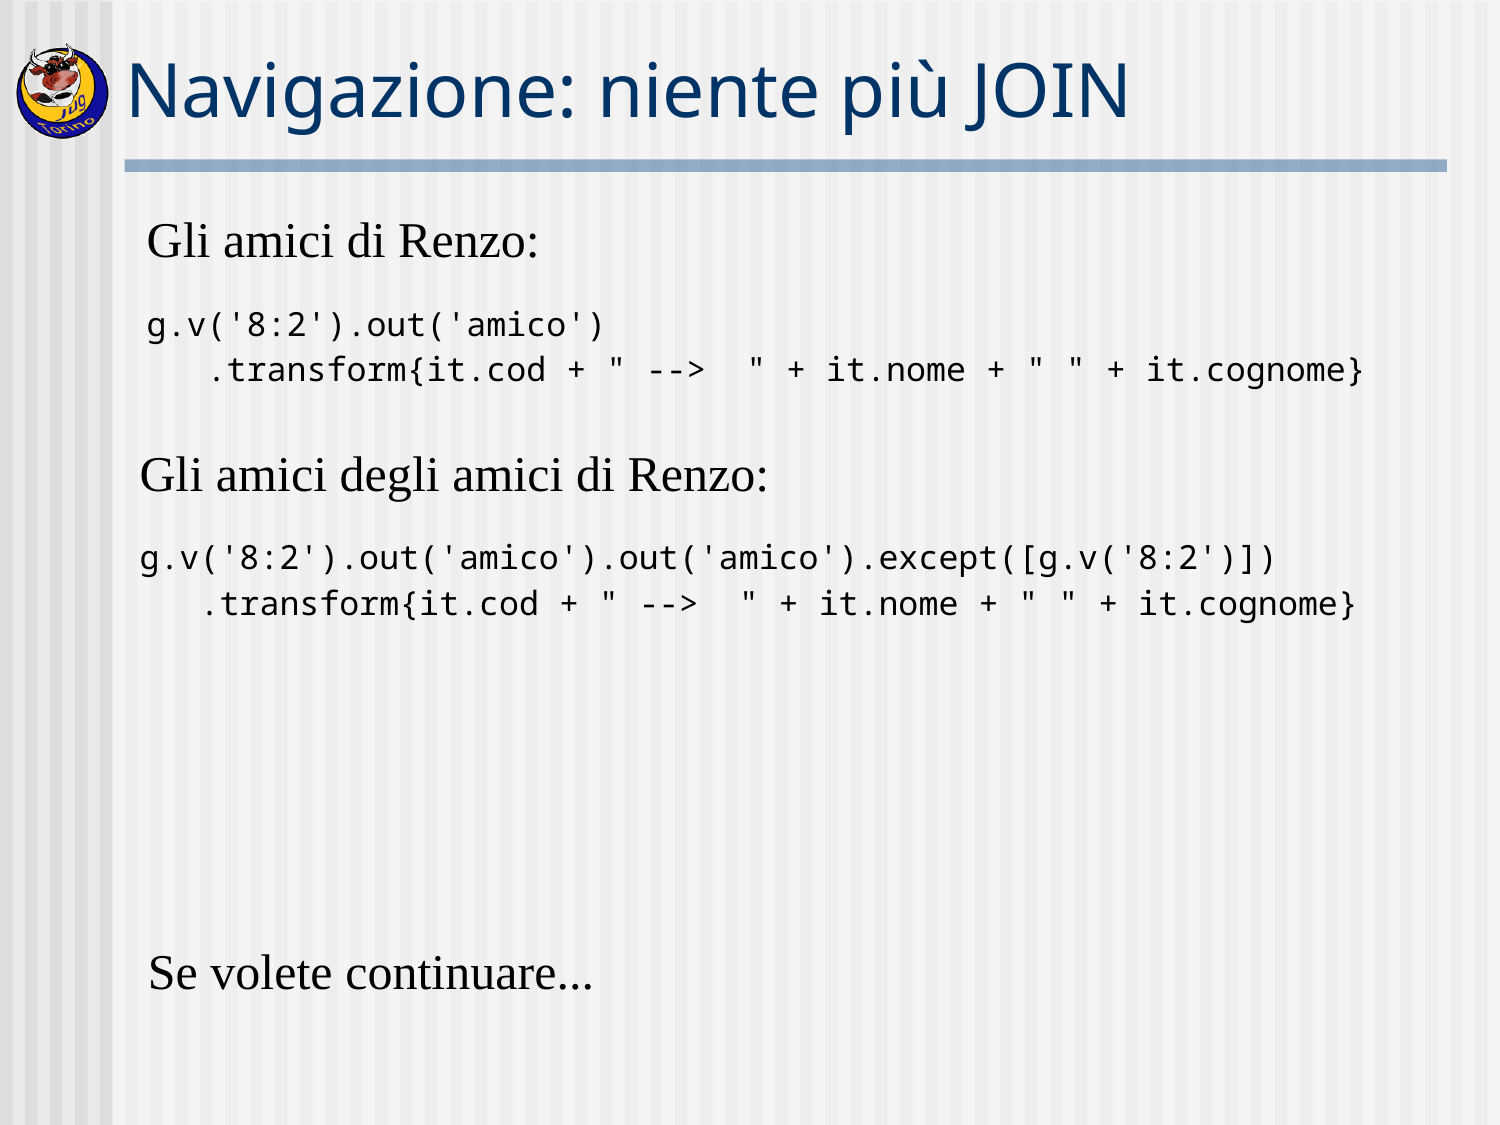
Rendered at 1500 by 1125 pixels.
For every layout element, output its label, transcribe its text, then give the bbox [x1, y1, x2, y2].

text_box Gli amici degli amici di Renzo: g.v('8:2').out('amico').out('amico').except([g.v('8:2')]) .transform{it.cod + " --> " + it.nome + " " + it.cognome} [124, 439, 1375, 609]
text_box Gli amici di Renzo: g.v('8:2').out('amico') .transform{it.cod + " --> " + it.nome + " " + it.cognome} [131, 205, 1382, 375]
picture [5, 36, 119, 149]
text_box Se volete continuare... [133, 937, 610, 1008]
title Navigazione: niente più JOIN [124, 50, 1482, 138]
